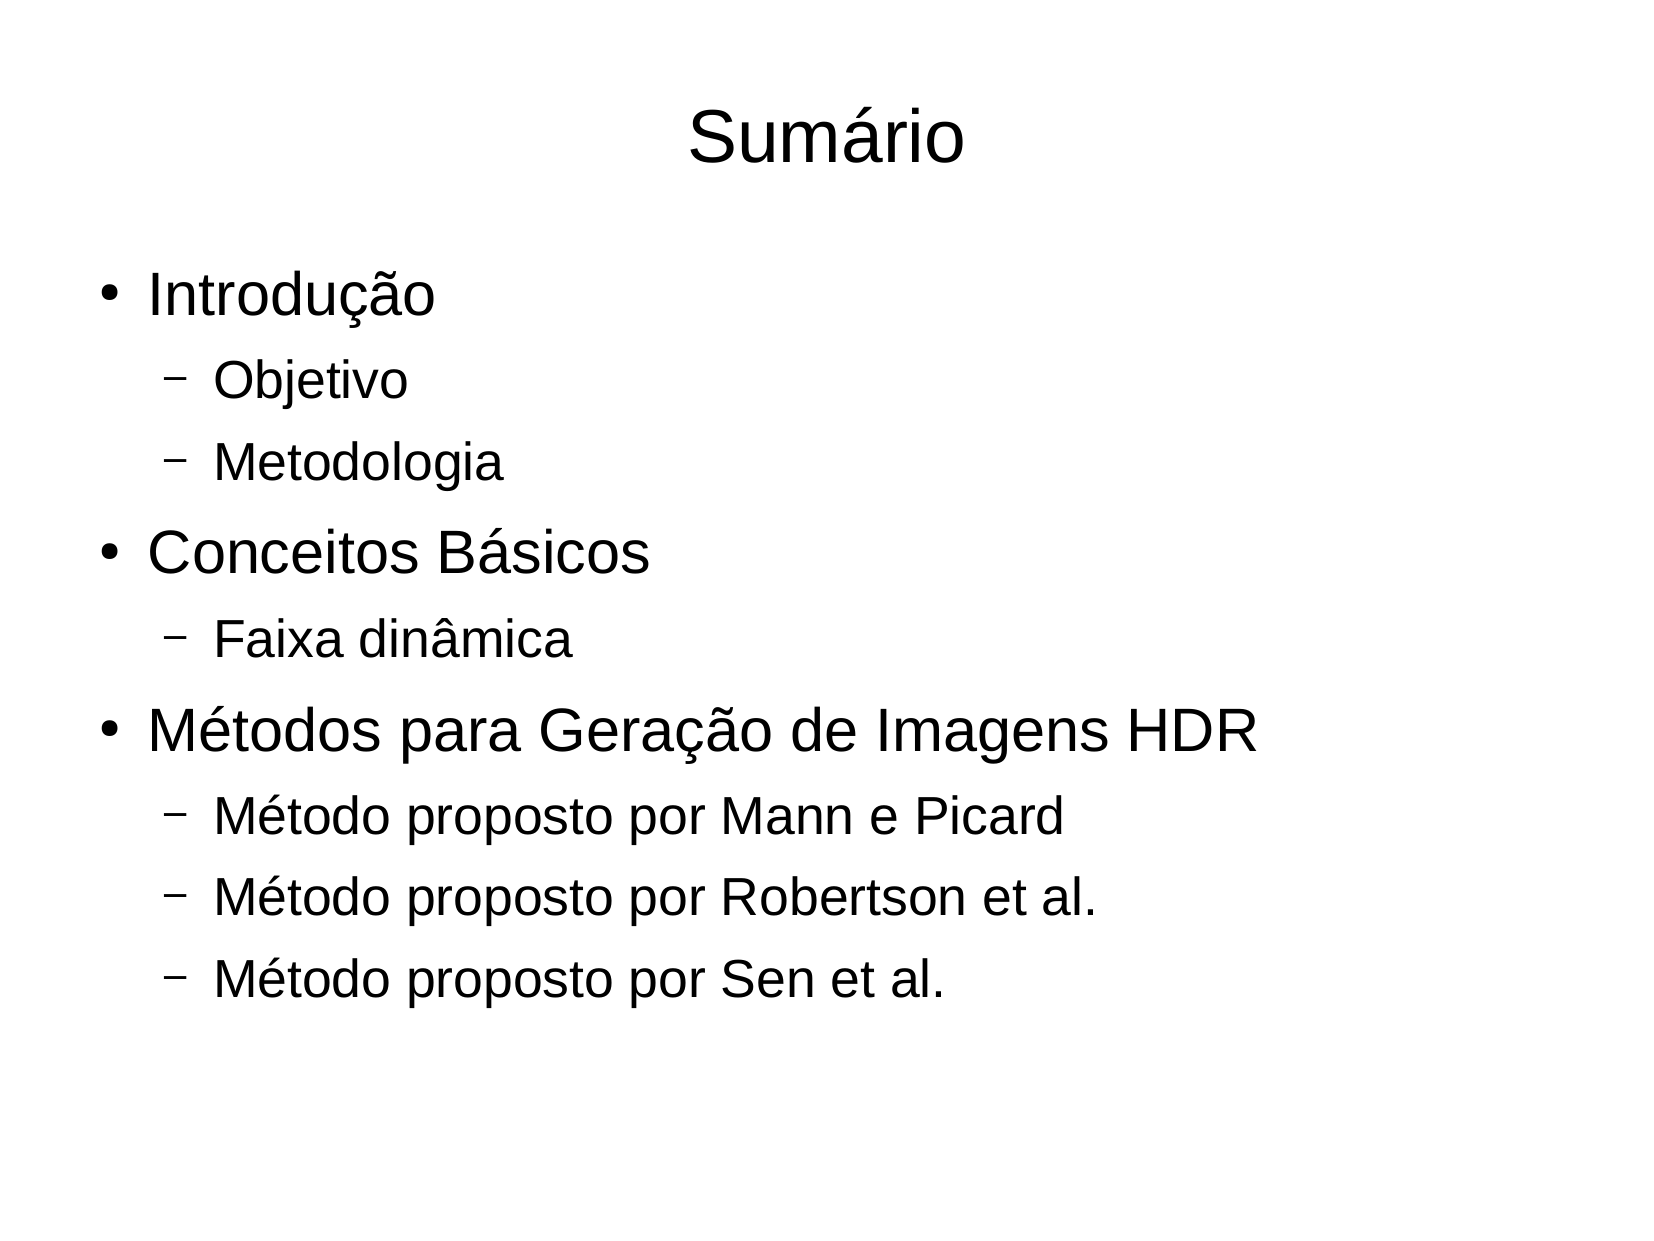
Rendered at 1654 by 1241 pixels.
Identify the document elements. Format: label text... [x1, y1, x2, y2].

title Sumário [82, 49, 1571, 225]
list Introdução Objetivo Metodologia Conceitos Básicos Faixa dinâmica Métodos para Geração de Imagens HDR Método proposto por Mann e Picard Método proposto por Robertson et al. Método proposto por Sen et al. [82, 259, 1571, 1010]
